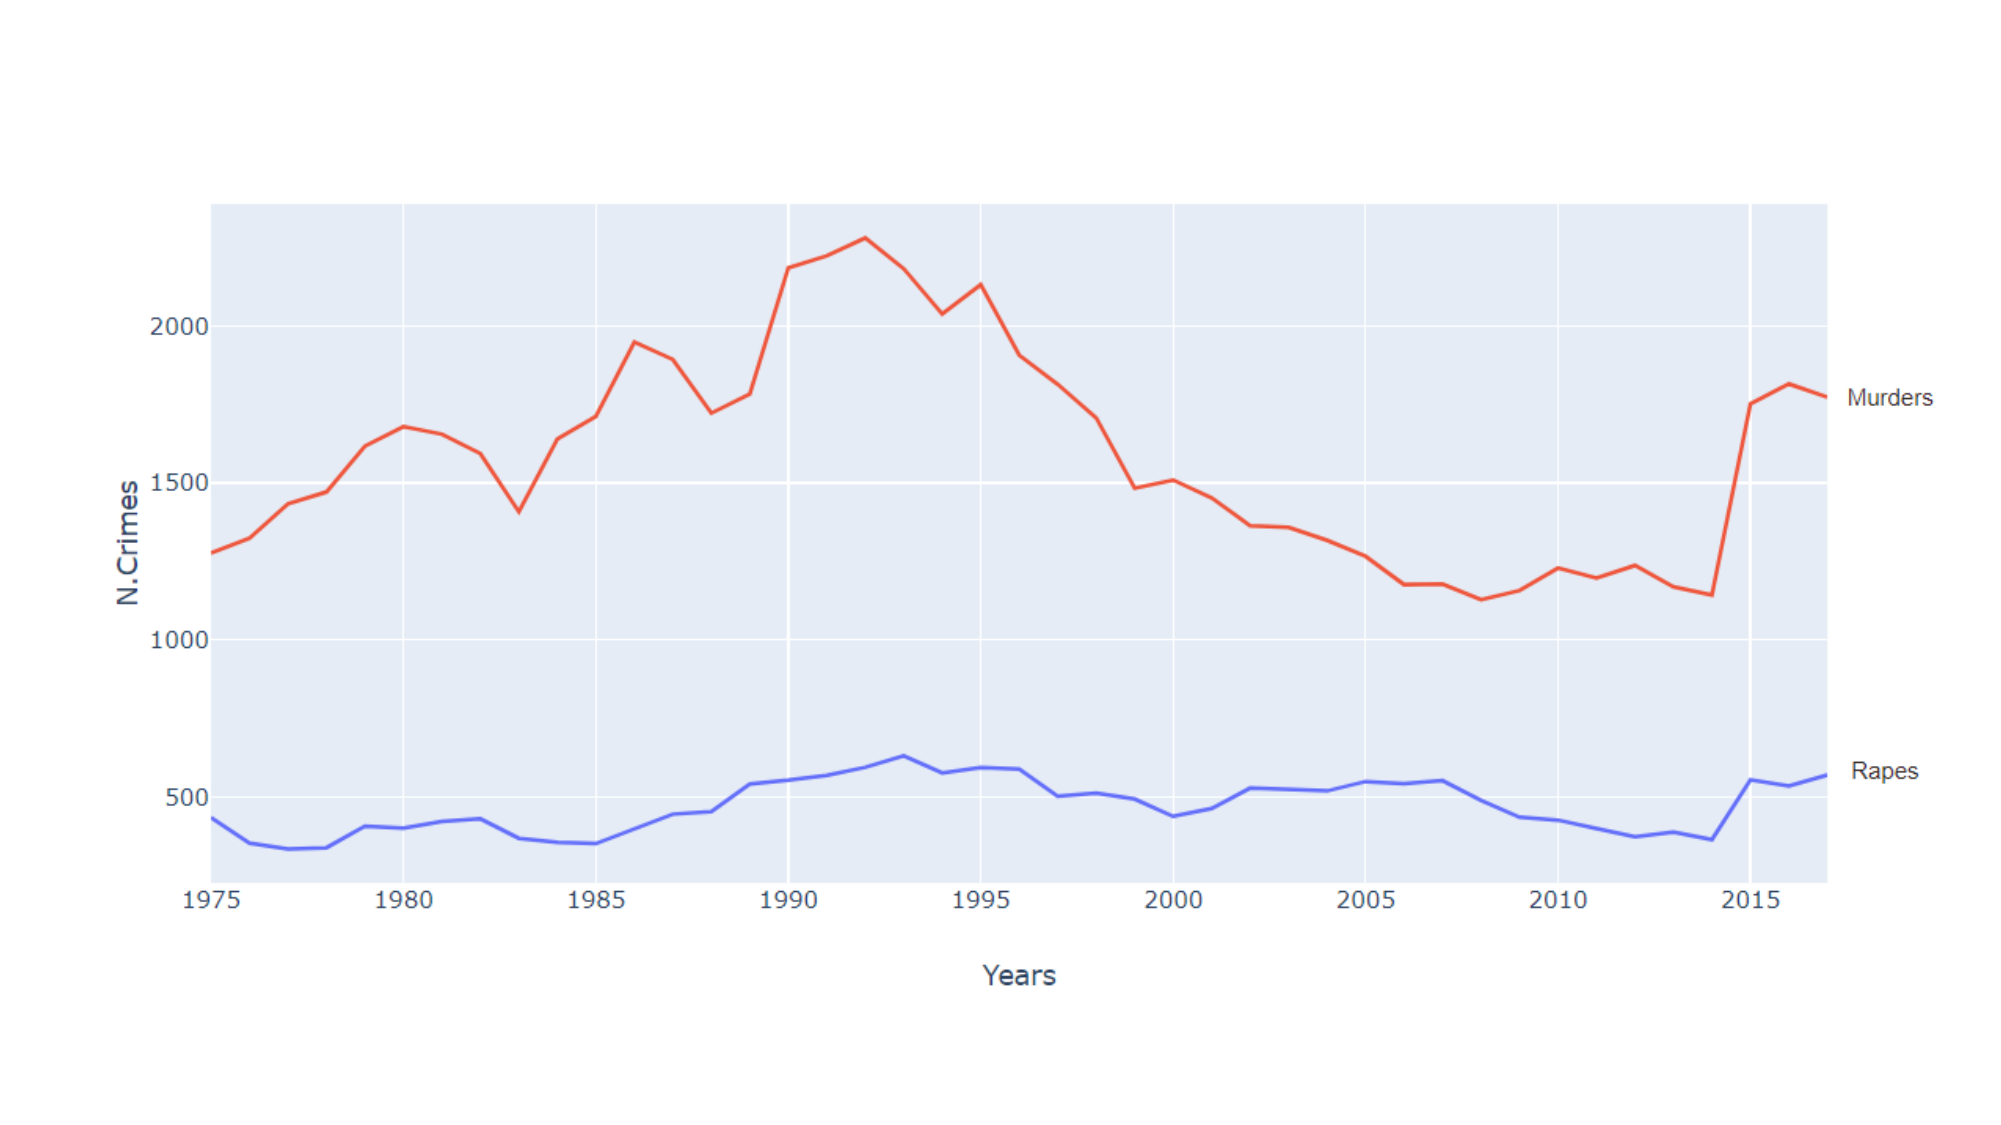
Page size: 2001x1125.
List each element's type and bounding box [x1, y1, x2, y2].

picture [114, 176, 1942, 995]
